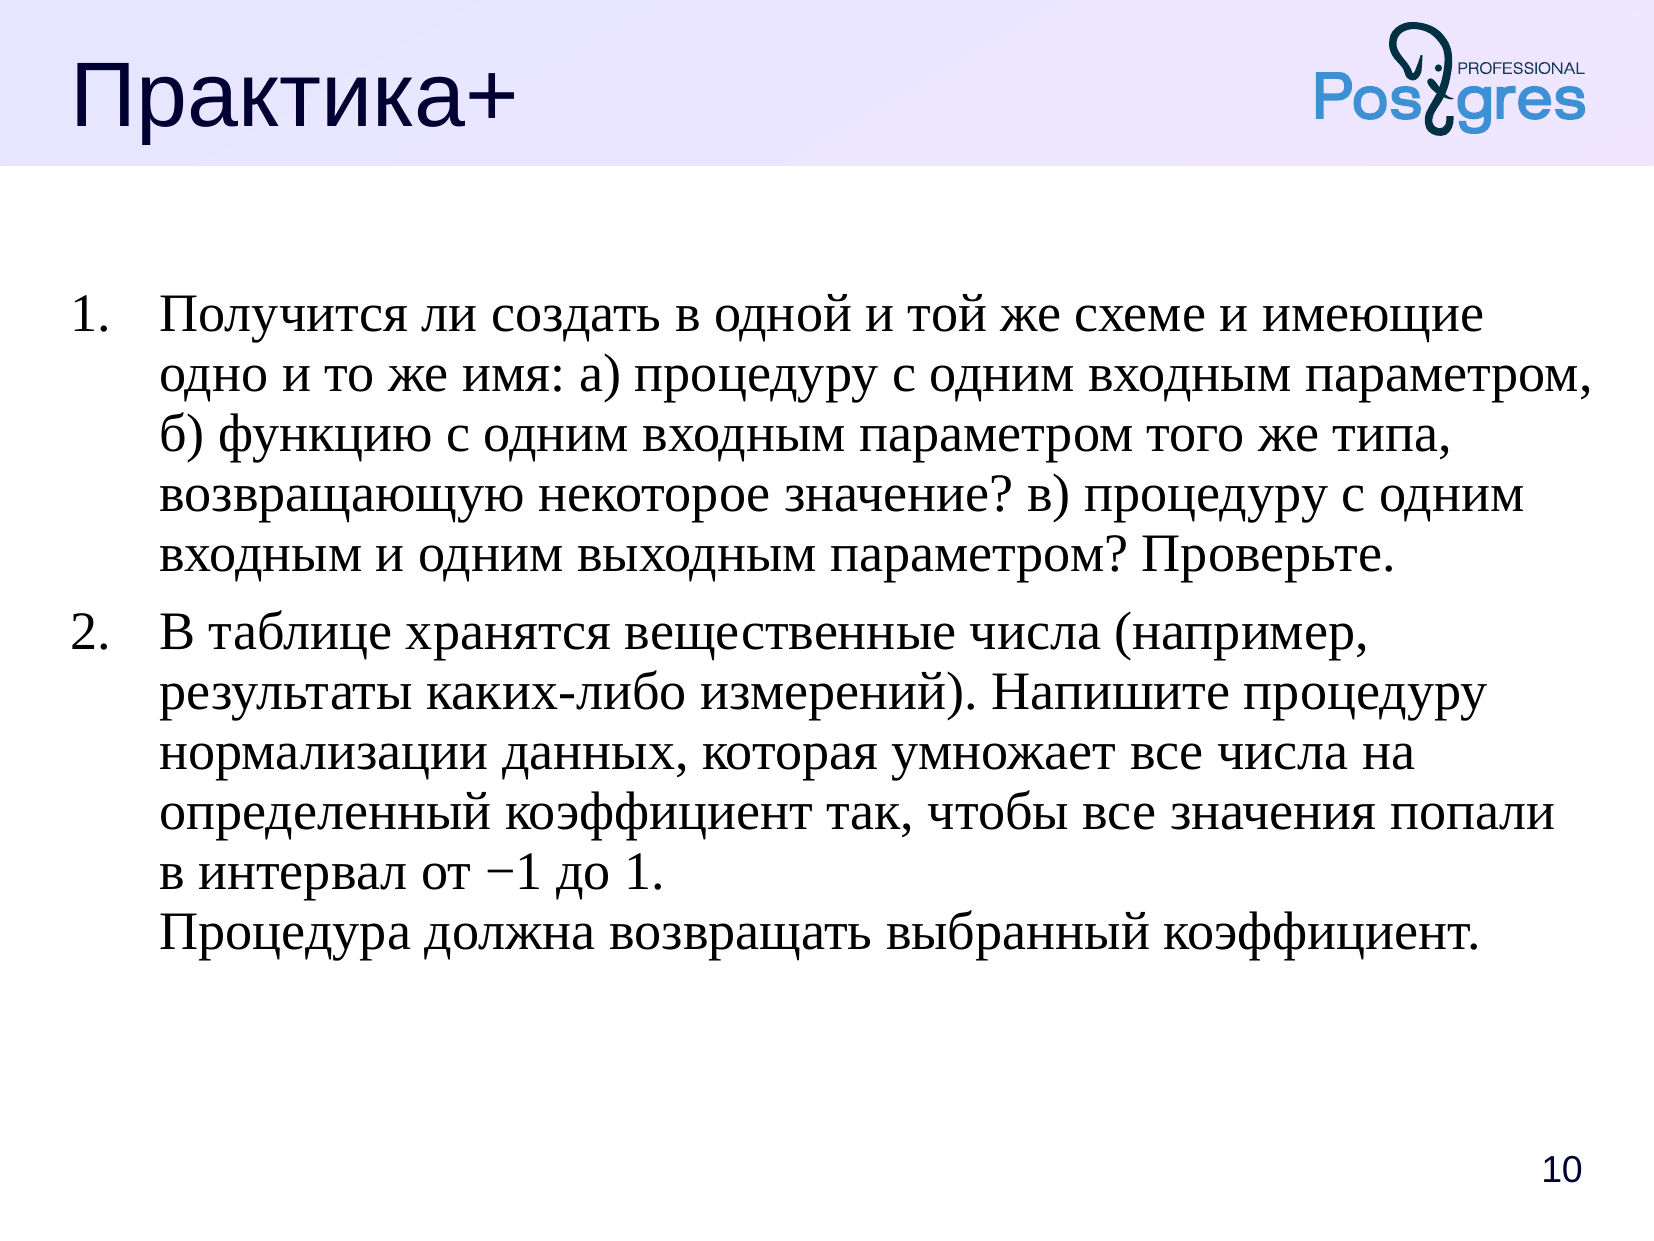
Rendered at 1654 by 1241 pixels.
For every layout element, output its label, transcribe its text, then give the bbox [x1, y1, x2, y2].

title Практика+ [70, 43, 1241, 147]
list Получится ли создать в одной и той же схеме и имеющие одно и то же имя: а) процедуру с одним входным параметром, б) функцию с одним входным параметром того же типа, возвращающую некоторое значение? в) процедуру с одним входным и одним выходным параметром? Проверьте. В таблице хранятся вещественные числа (например, результаты каких-либо измерений). Напишите процедуру нормализации данных, которая умножает все числа на определенный коэффициент так, чтобы все значения попали в интервал от −1 до 1. Процедура должна возвращать выбранный коэффициент. [70, 283, 1606, 1134]
